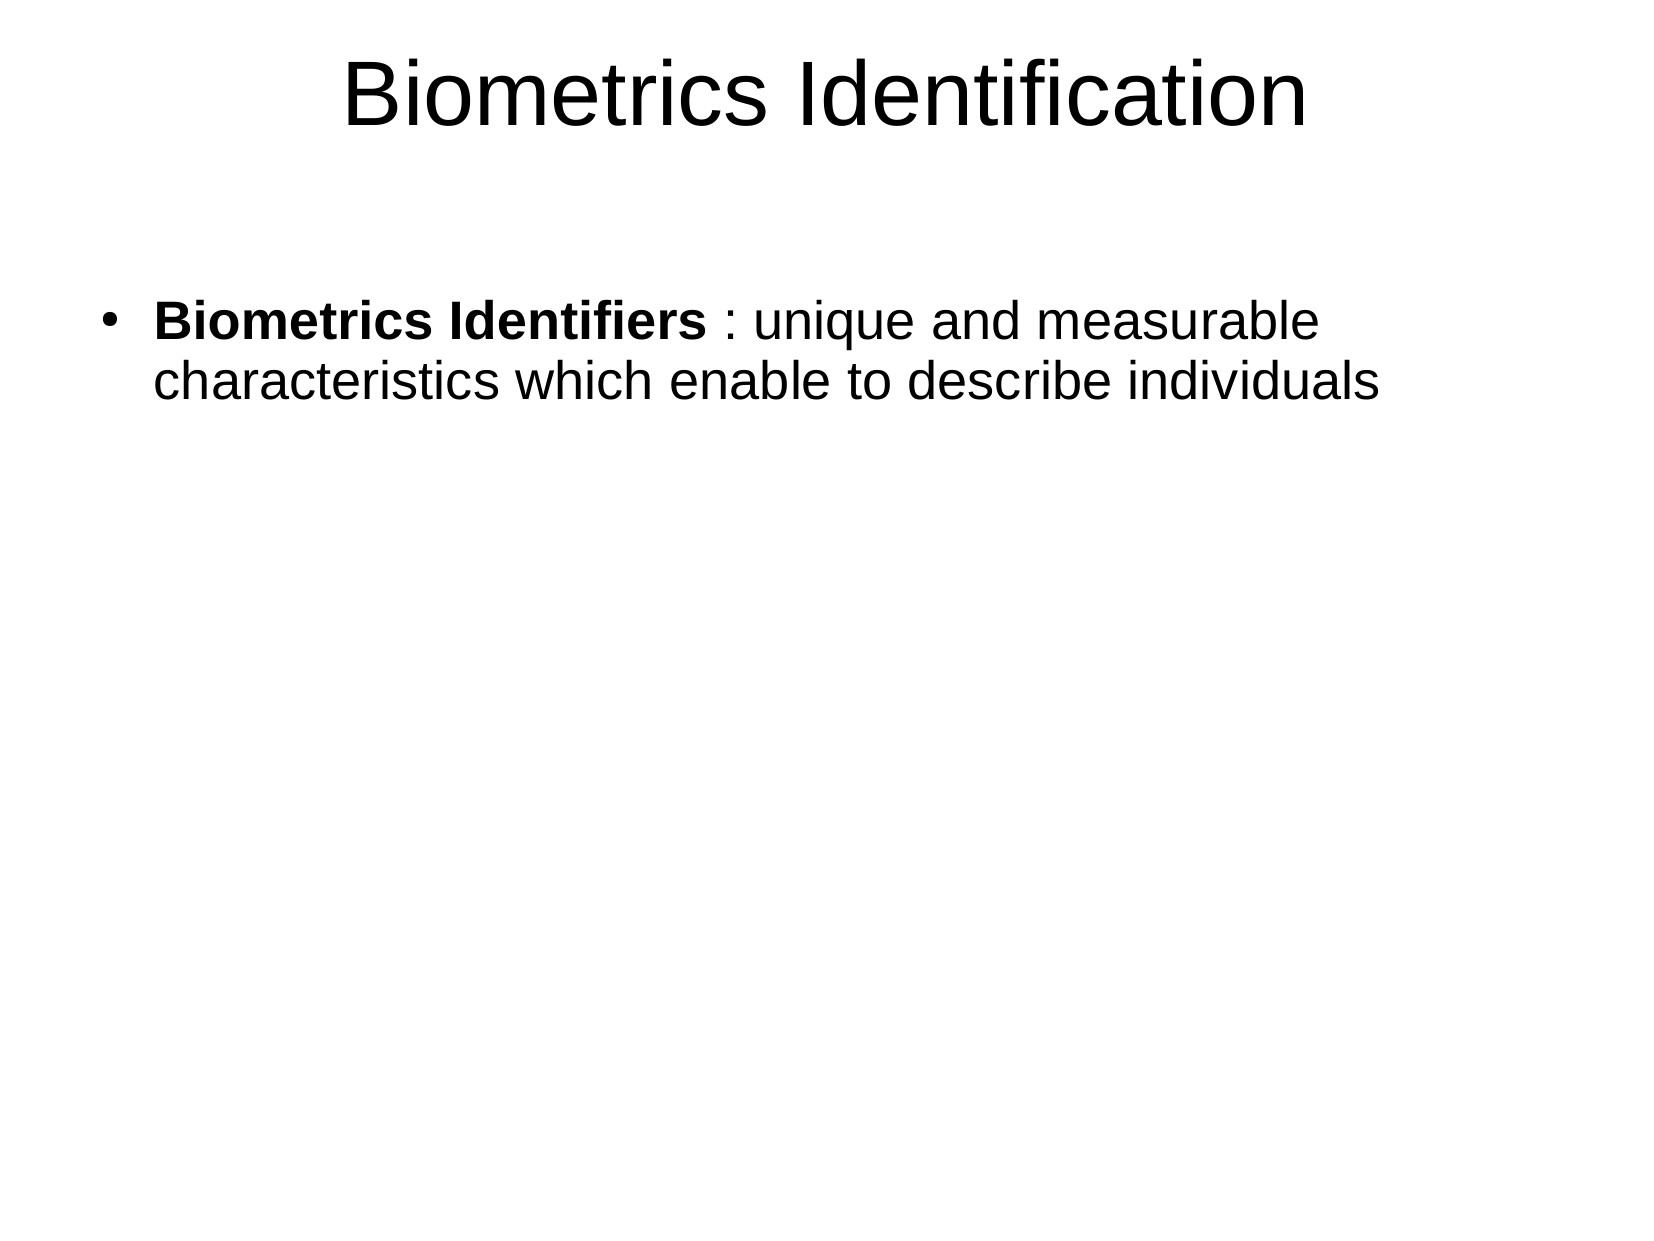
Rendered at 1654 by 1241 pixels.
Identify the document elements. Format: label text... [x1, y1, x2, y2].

list Biometrics Identifiers : unique and measurable characteristics which enable to describe individuals [82, 290, 1571, 1010]
title Biometrics Identification [82, 0, 1571, 198]
